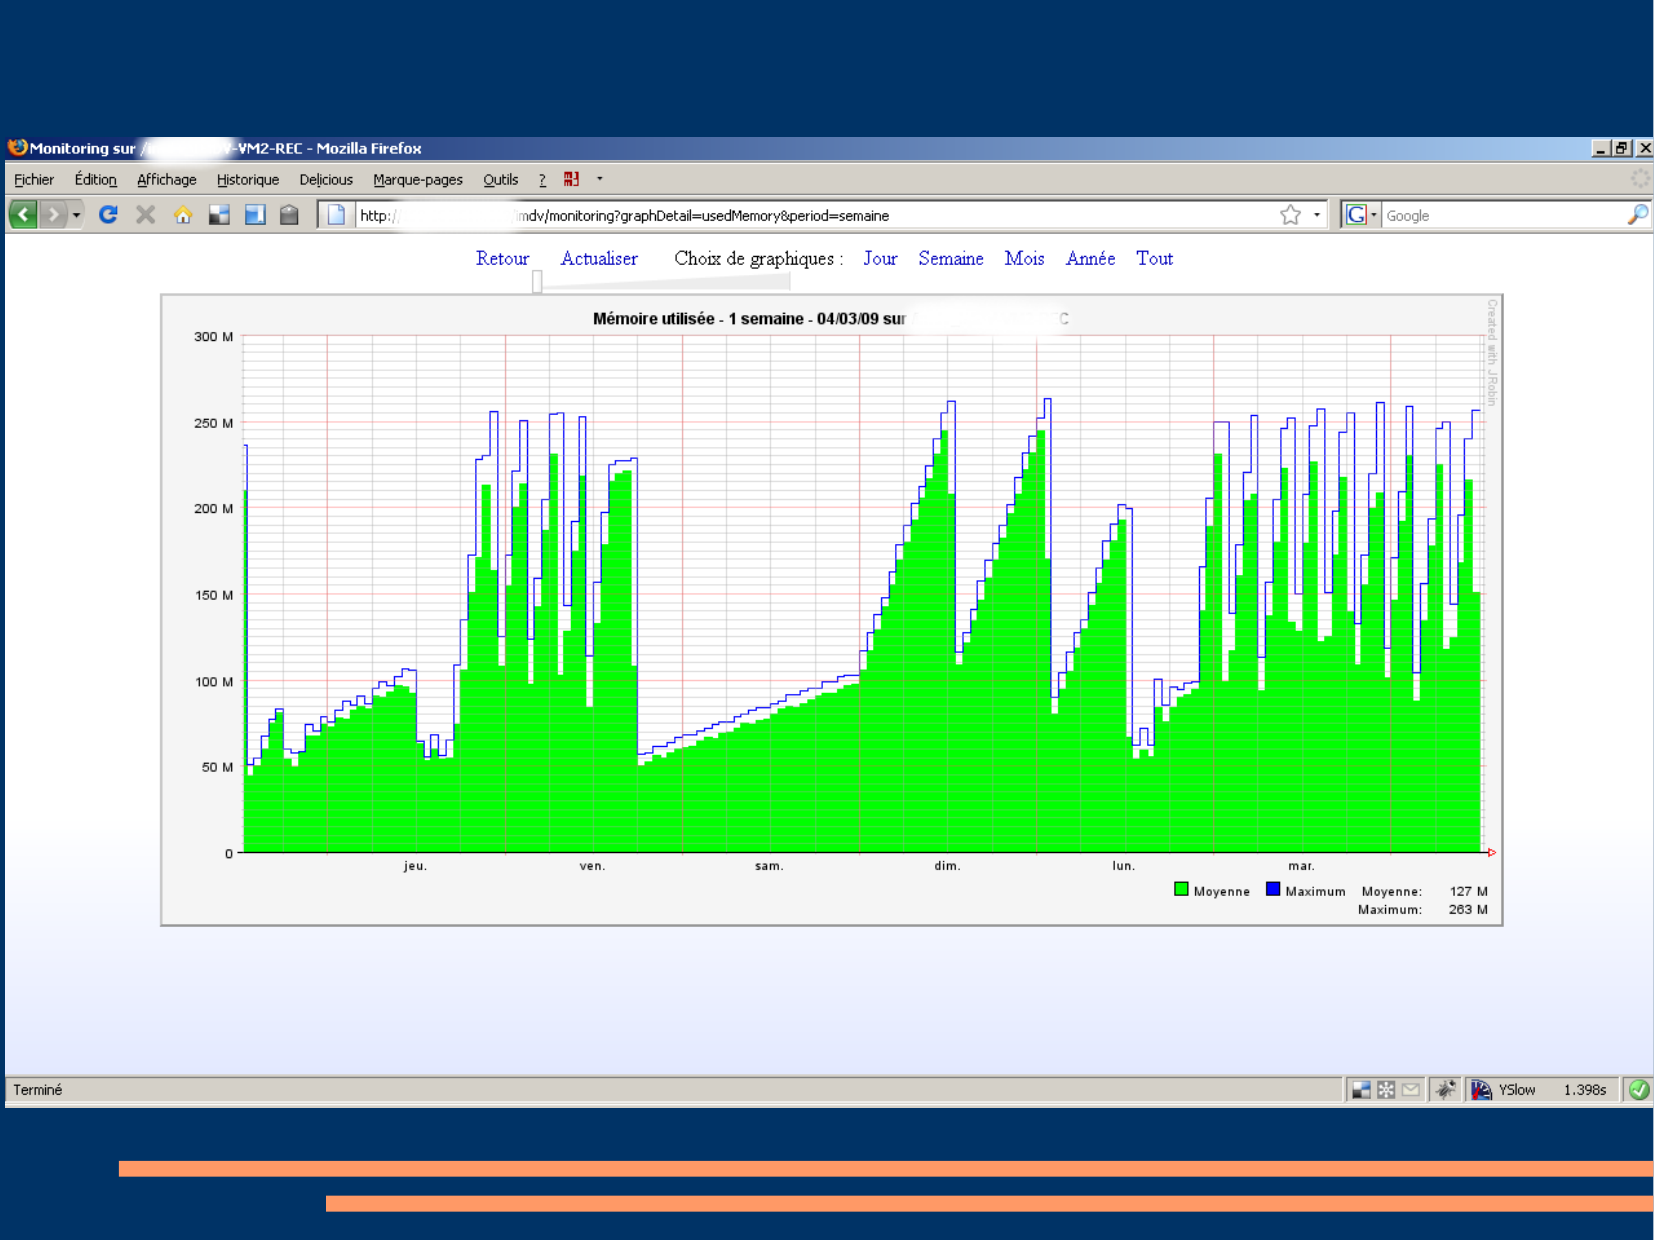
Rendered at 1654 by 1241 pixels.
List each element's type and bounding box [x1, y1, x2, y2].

picture [5, 137, 1654, 1108]
